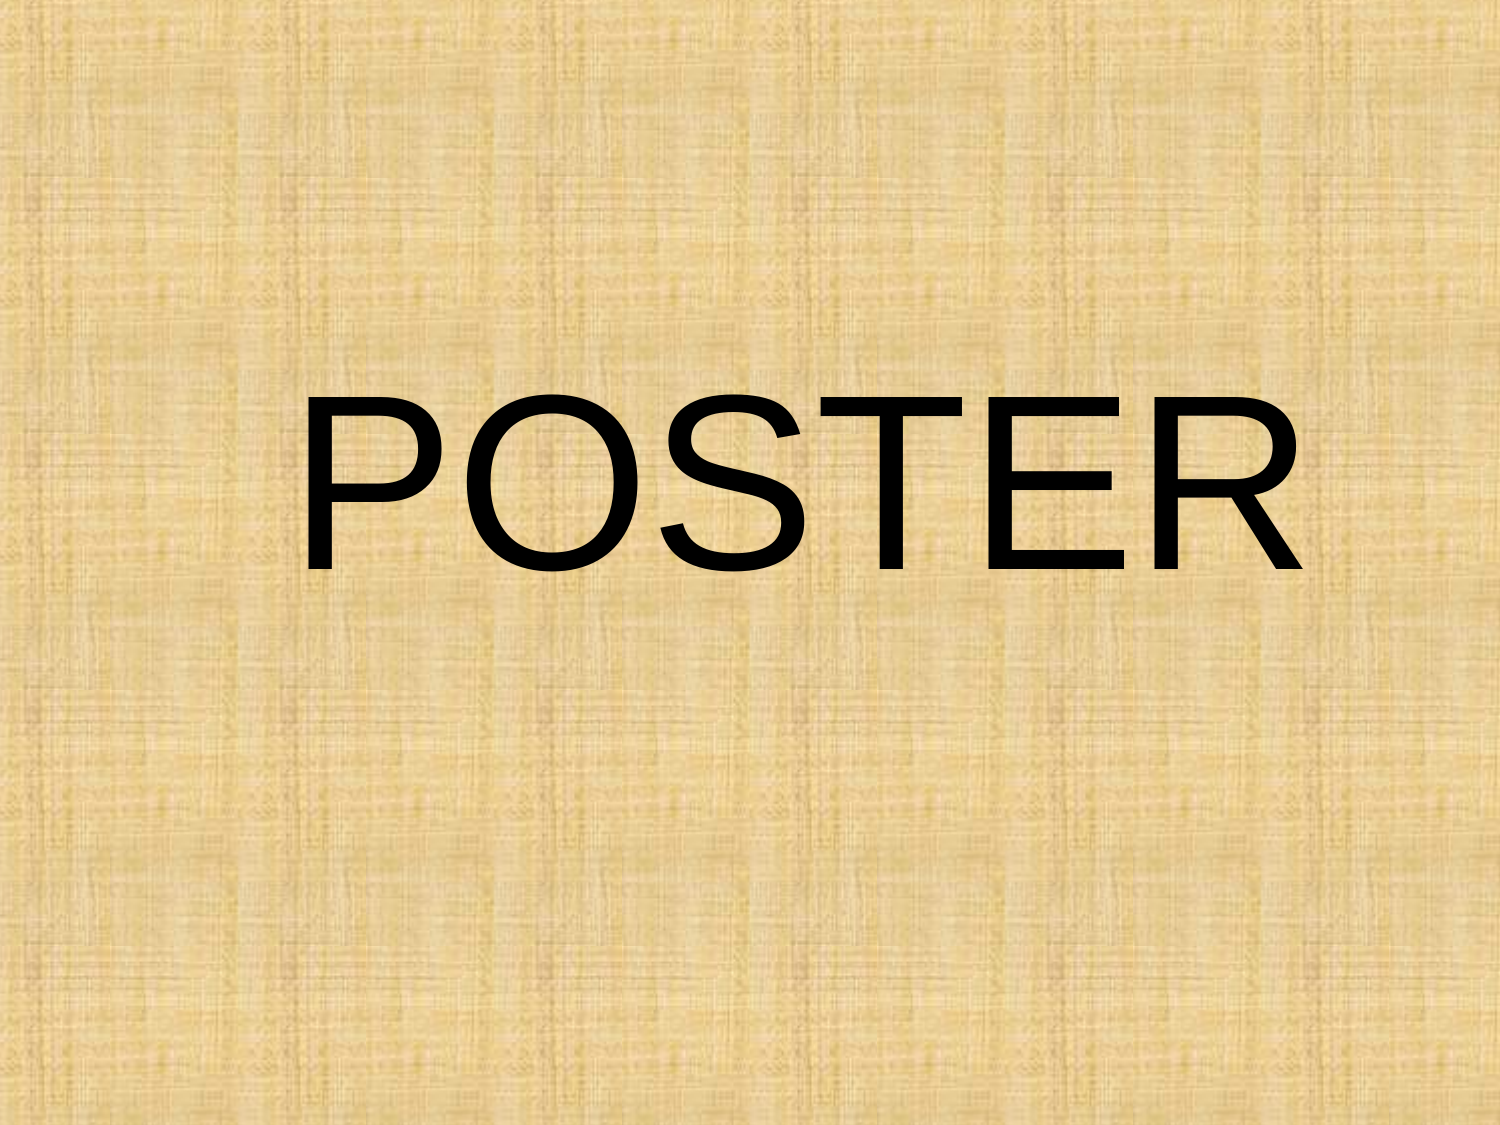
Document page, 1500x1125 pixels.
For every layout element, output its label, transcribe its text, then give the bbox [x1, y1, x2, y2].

text_box POSTER [1178, 416, 1234, 479]
text_box POSTER [273, 335, 1234, 603]
picture [0, 0, 1500, 1125]
